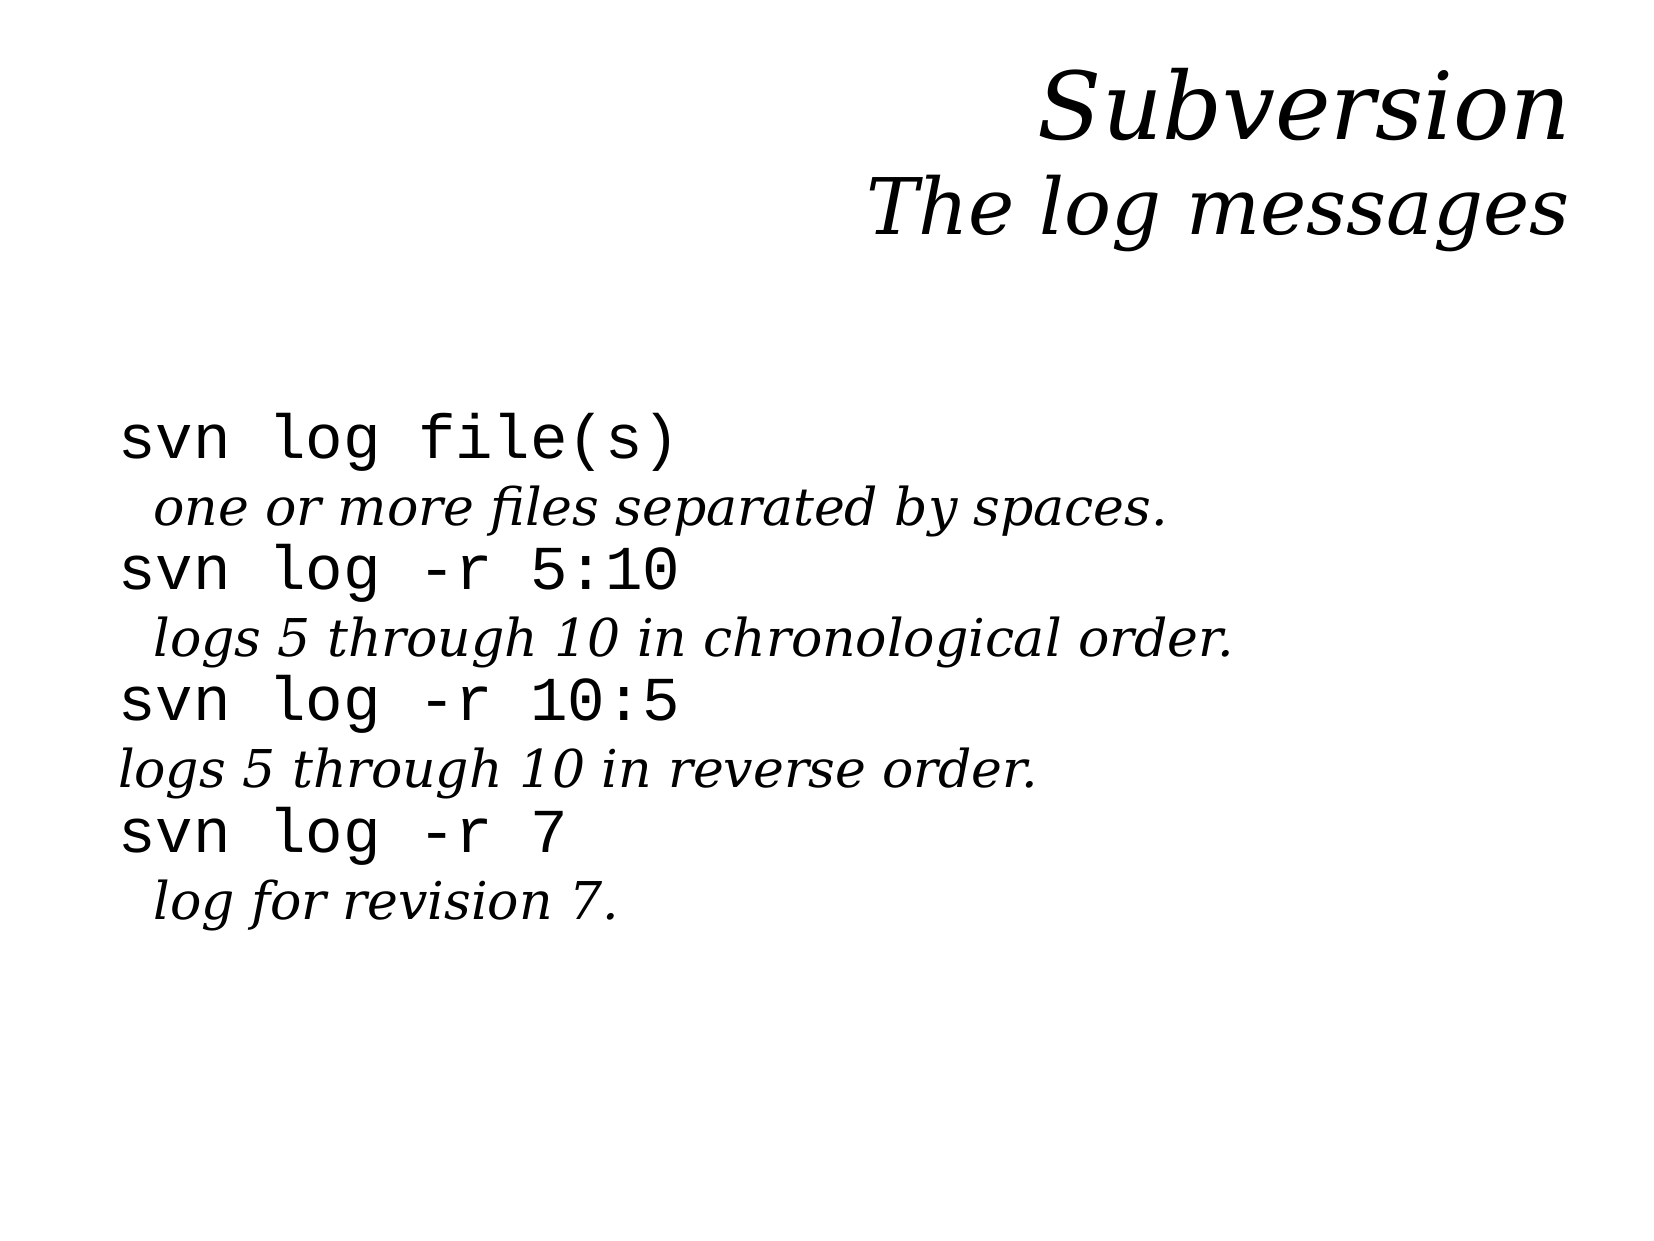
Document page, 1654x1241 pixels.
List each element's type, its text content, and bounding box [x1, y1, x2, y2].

title Subversion The log messages [82, 52, 1571, 254]
subtitle svn log file(s) one or more files separated by spaces. svn log -r 5:10 logs 5 through 10 in chronological order. svn log -r 10:5 logs 5 through 10 in reverse order. svn log -r 7 log for revision 7. [82, 297, 1571, 1101]
